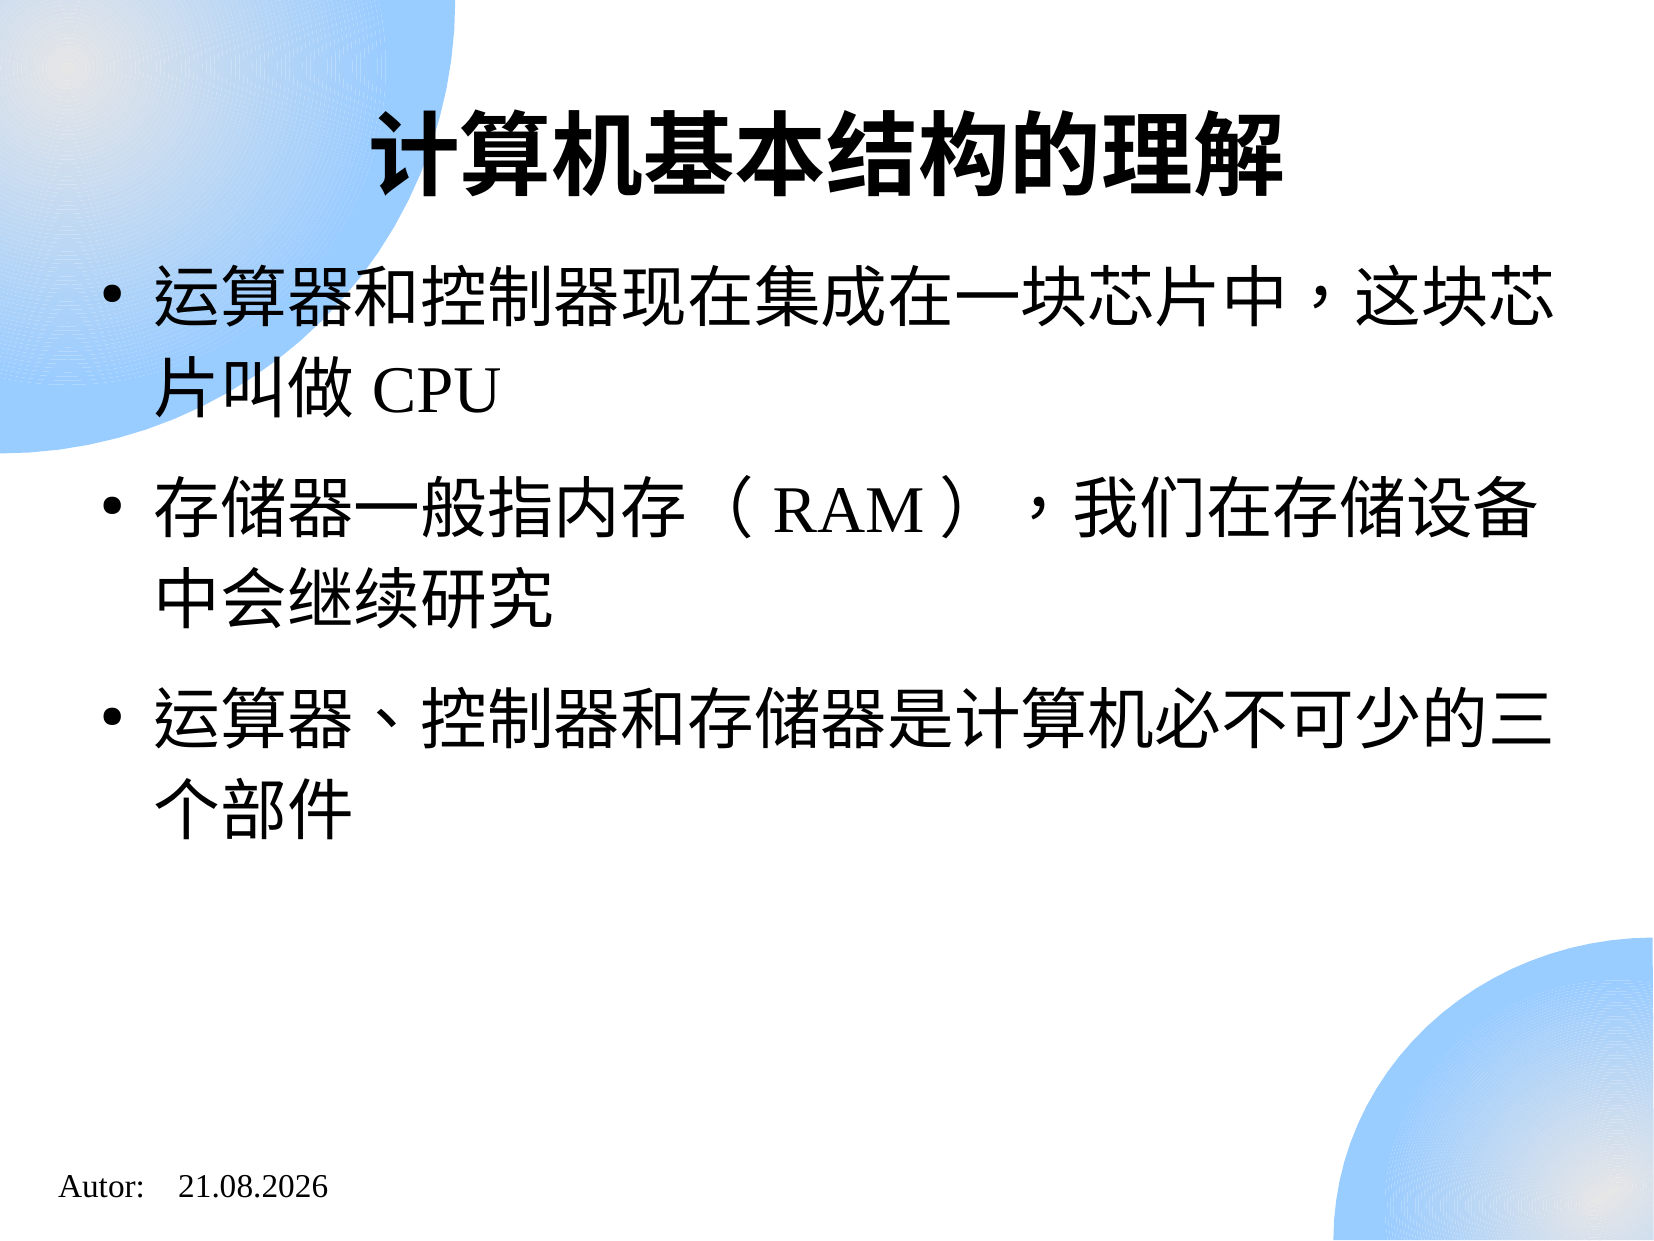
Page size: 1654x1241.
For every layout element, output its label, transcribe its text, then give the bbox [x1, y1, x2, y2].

list 运算器和控制器现在集成在一块芯片中，这块芯片叫做CPU 存储器一般指内存（RAM），我们在存储设备中会继续研究 运算器、控制器和存储器是计算机必不可少的三个部件 [82, 250, 1571, 880]
title 计算机基本结构的理解 [82, 49, 1571, 250]
